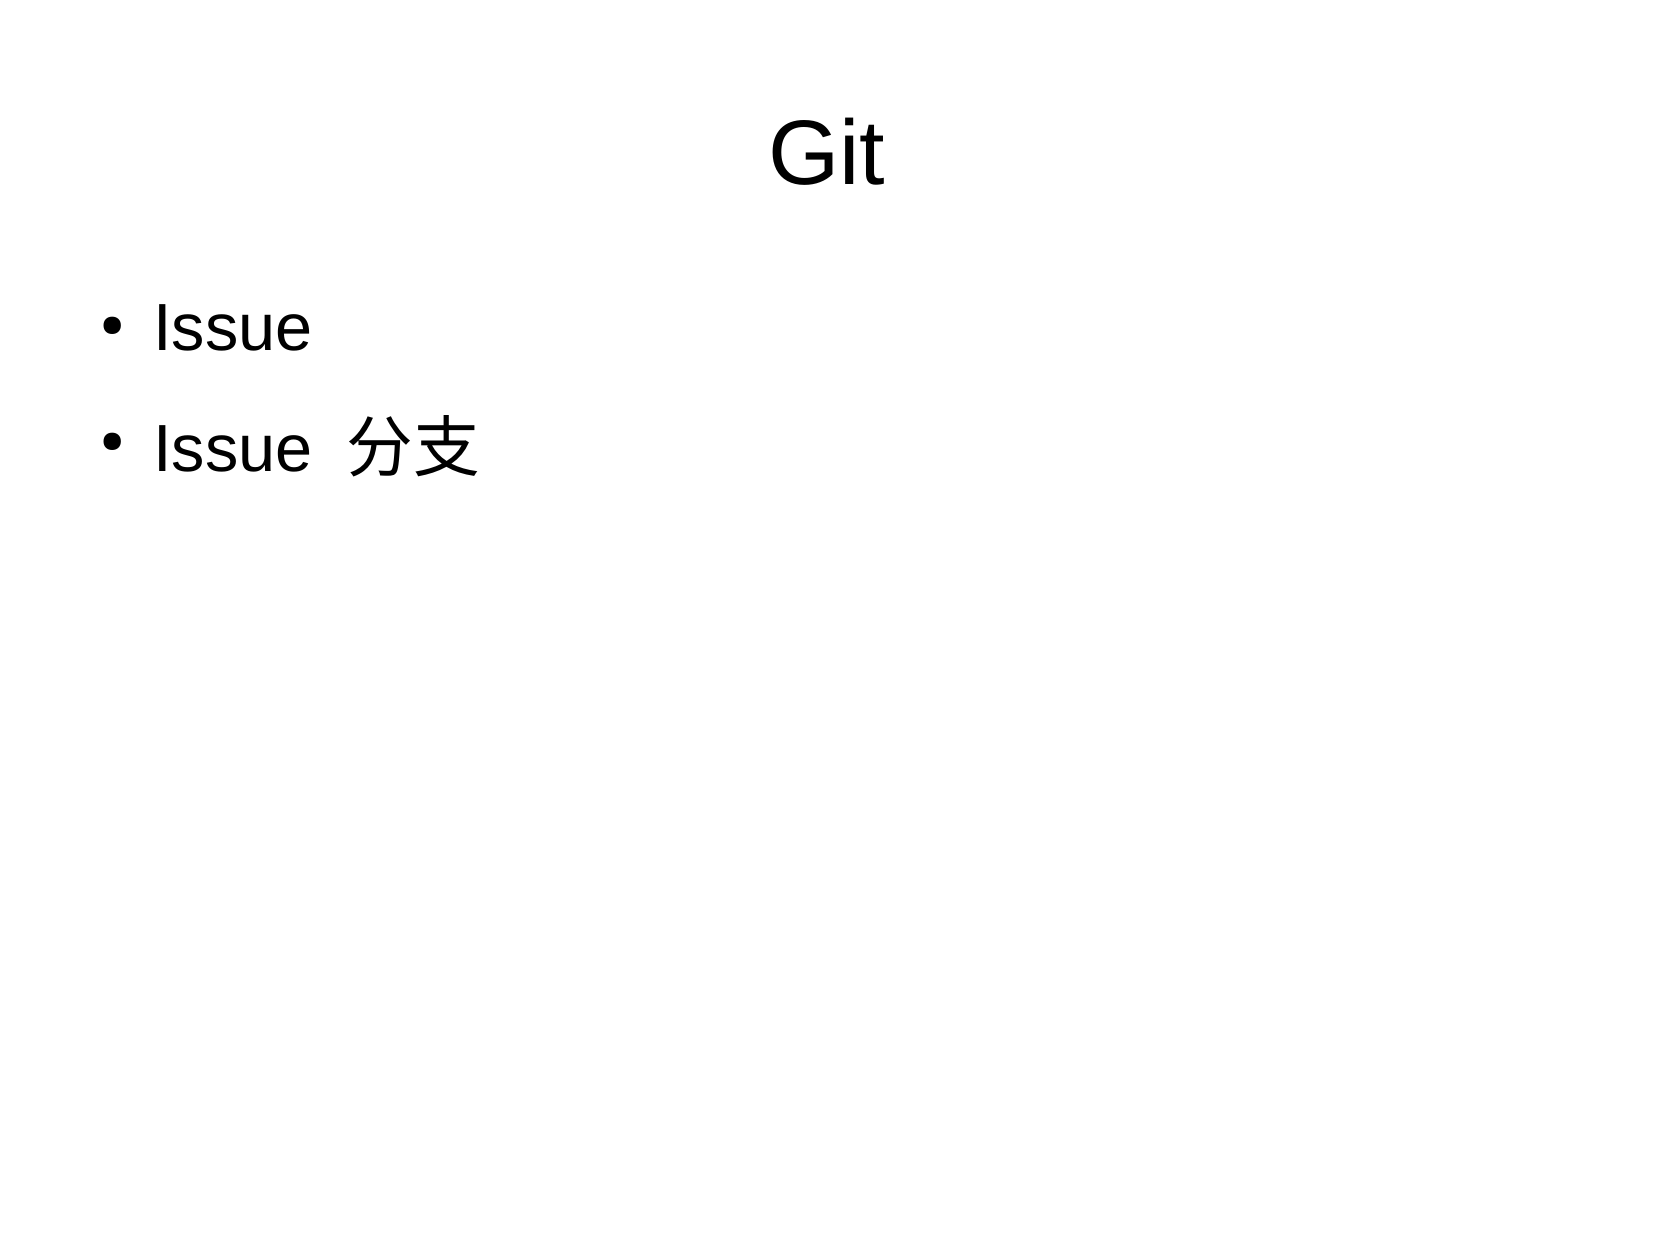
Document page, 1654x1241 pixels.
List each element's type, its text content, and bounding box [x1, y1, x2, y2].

title Git [82, 49, 1571, 257]
list Issue Issue 分支 [82, 290, 1571, 1010]
